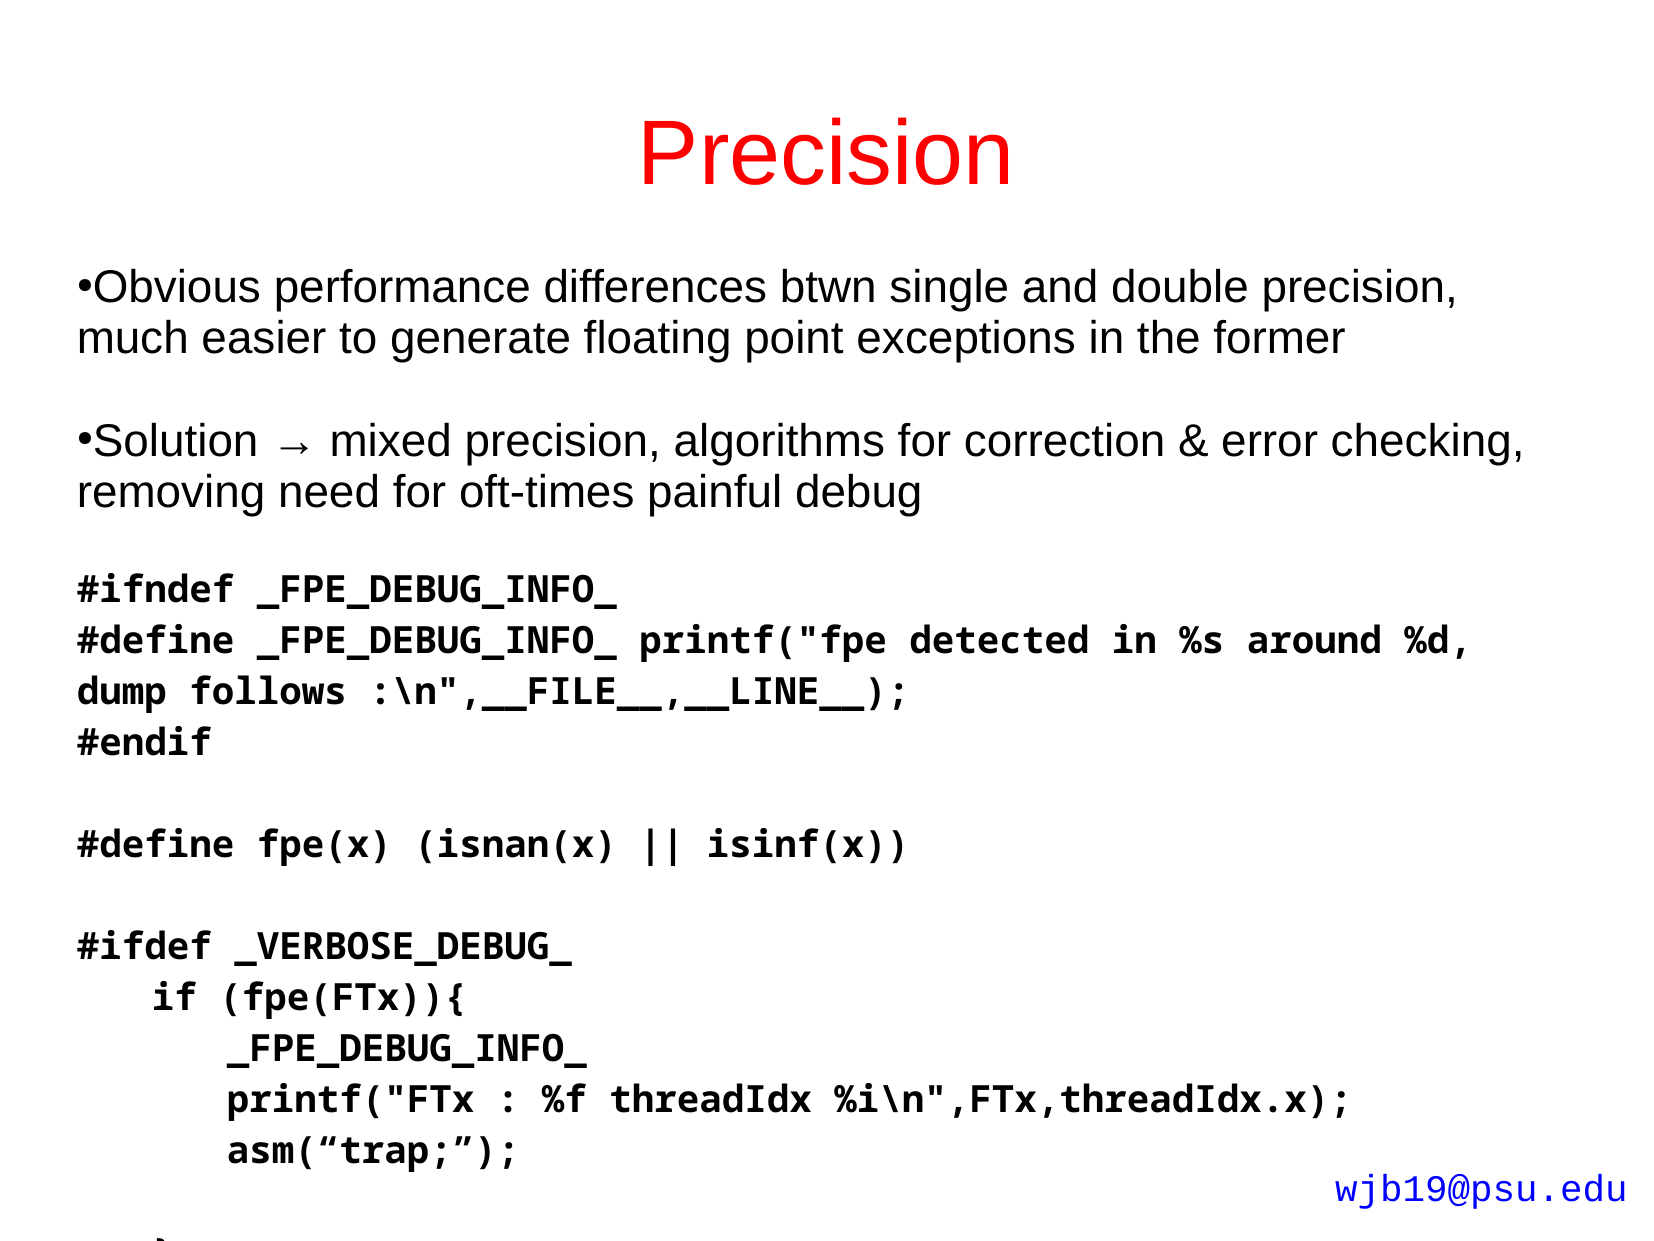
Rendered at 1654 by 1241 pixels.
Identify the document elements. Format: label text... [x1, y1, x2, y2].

text_box wjb19@psu.edu [1320, 1162, 1643, 1220]
subtitle Obvious performance differences btwn single and double precision, much easier to generate floating point exceptions in the former Solution → mixed precision, algorithms for correction & error checking, removing need for oft-times painful debug #ifndef _FPE_DEBUG_INFO_ #define _FPE_DEBUG_INFO_ printf("fpe detected in %s around %d, dump follows :\n",__FILE__,__LINE__); #endif #define fpe(x) (isnan(x) || isinf(x)) #ifdef _VERBOSE_DEBUG_ if (fpe(FTx)){ _FPE_DEBUG_INFO_ printf("FTx : %f threadIdx %i\n",FTx,threadIdx.x); asm(“trap;”); } #endif [76, 260, 1565, 1241]
title Precision [82, 49, 1571, 257]
